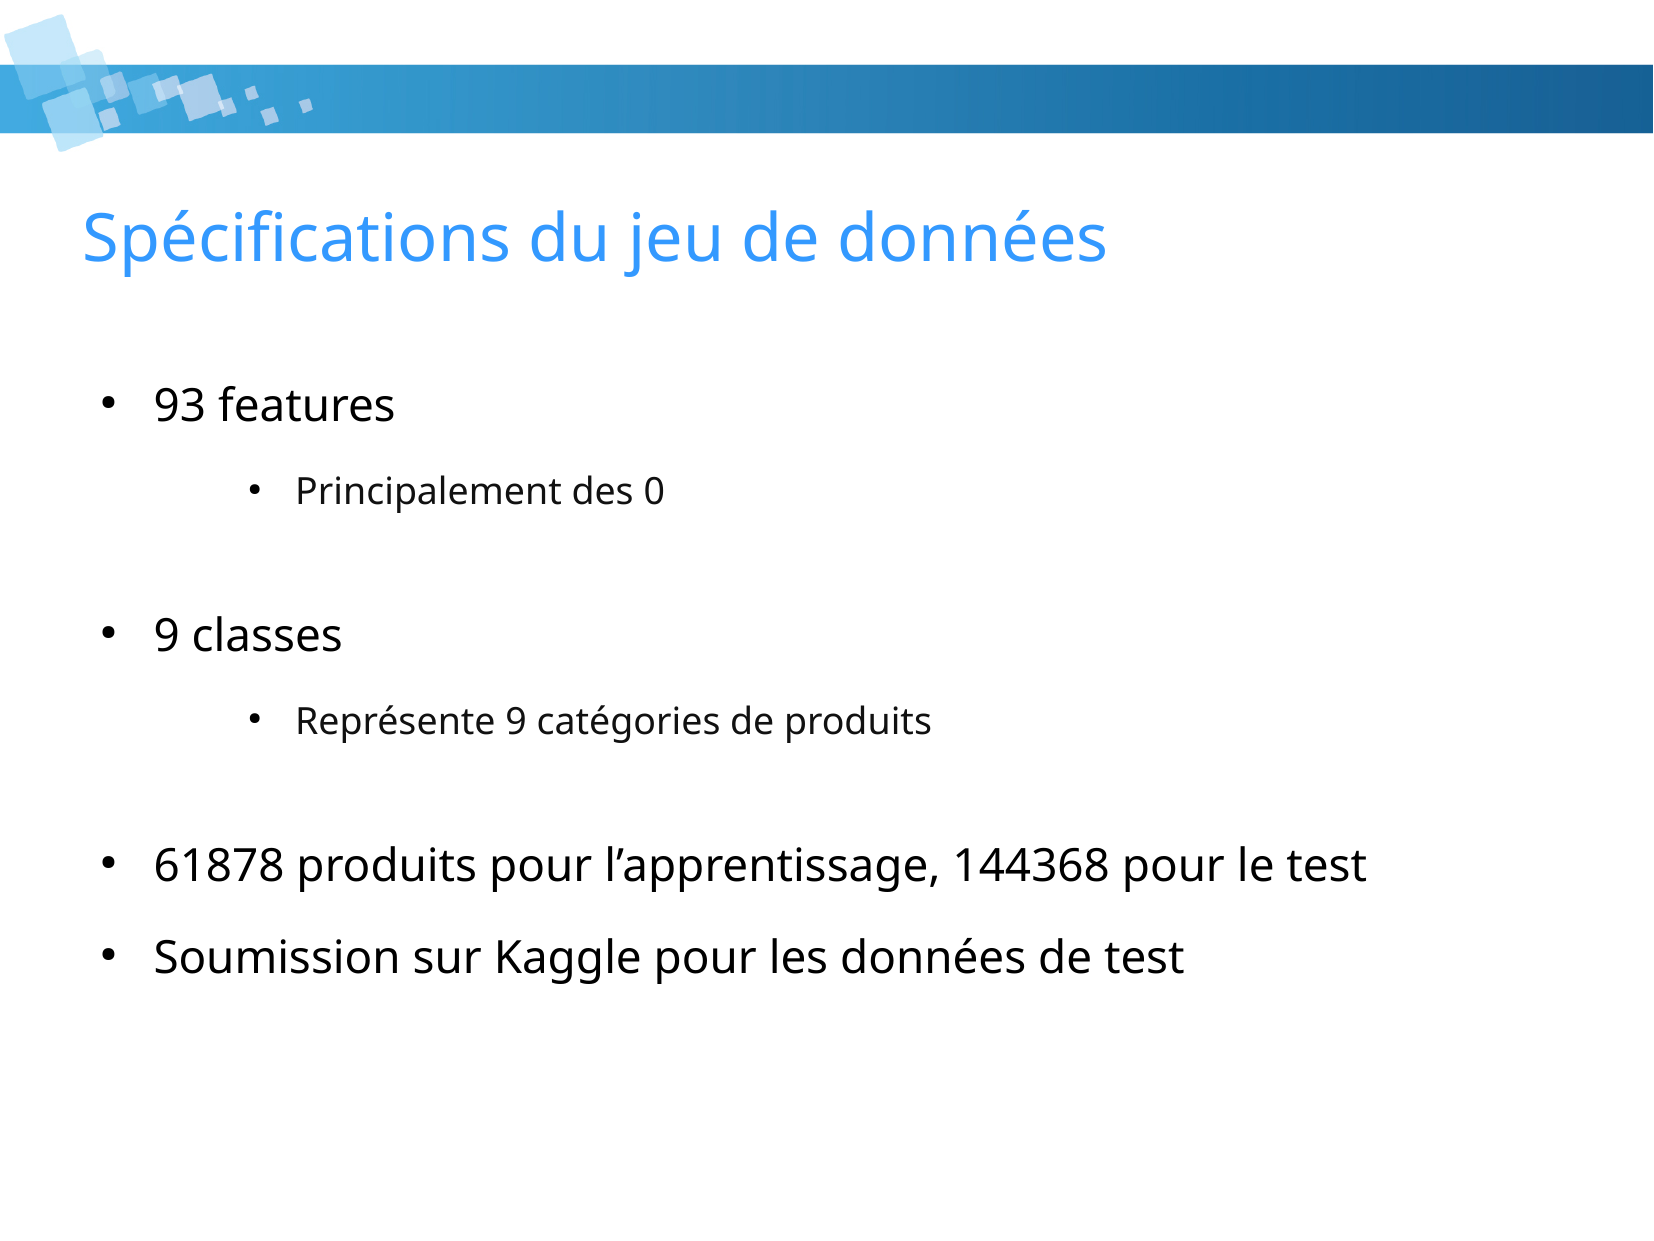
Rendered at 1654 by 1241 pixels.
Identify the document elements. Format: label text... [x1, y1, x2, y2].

picture [0, 0, 1653, 1238]
list 93 features Principalement des 0 9 classes Représente 9 catégories de produits 61878 produits pour l’apprentissage, 144368 pour le test Soumission sur Kaggle pour les données de test [82, 372, 1571, 968]
title Spécifications du jeu de données [82, 139, 1571, 332]
